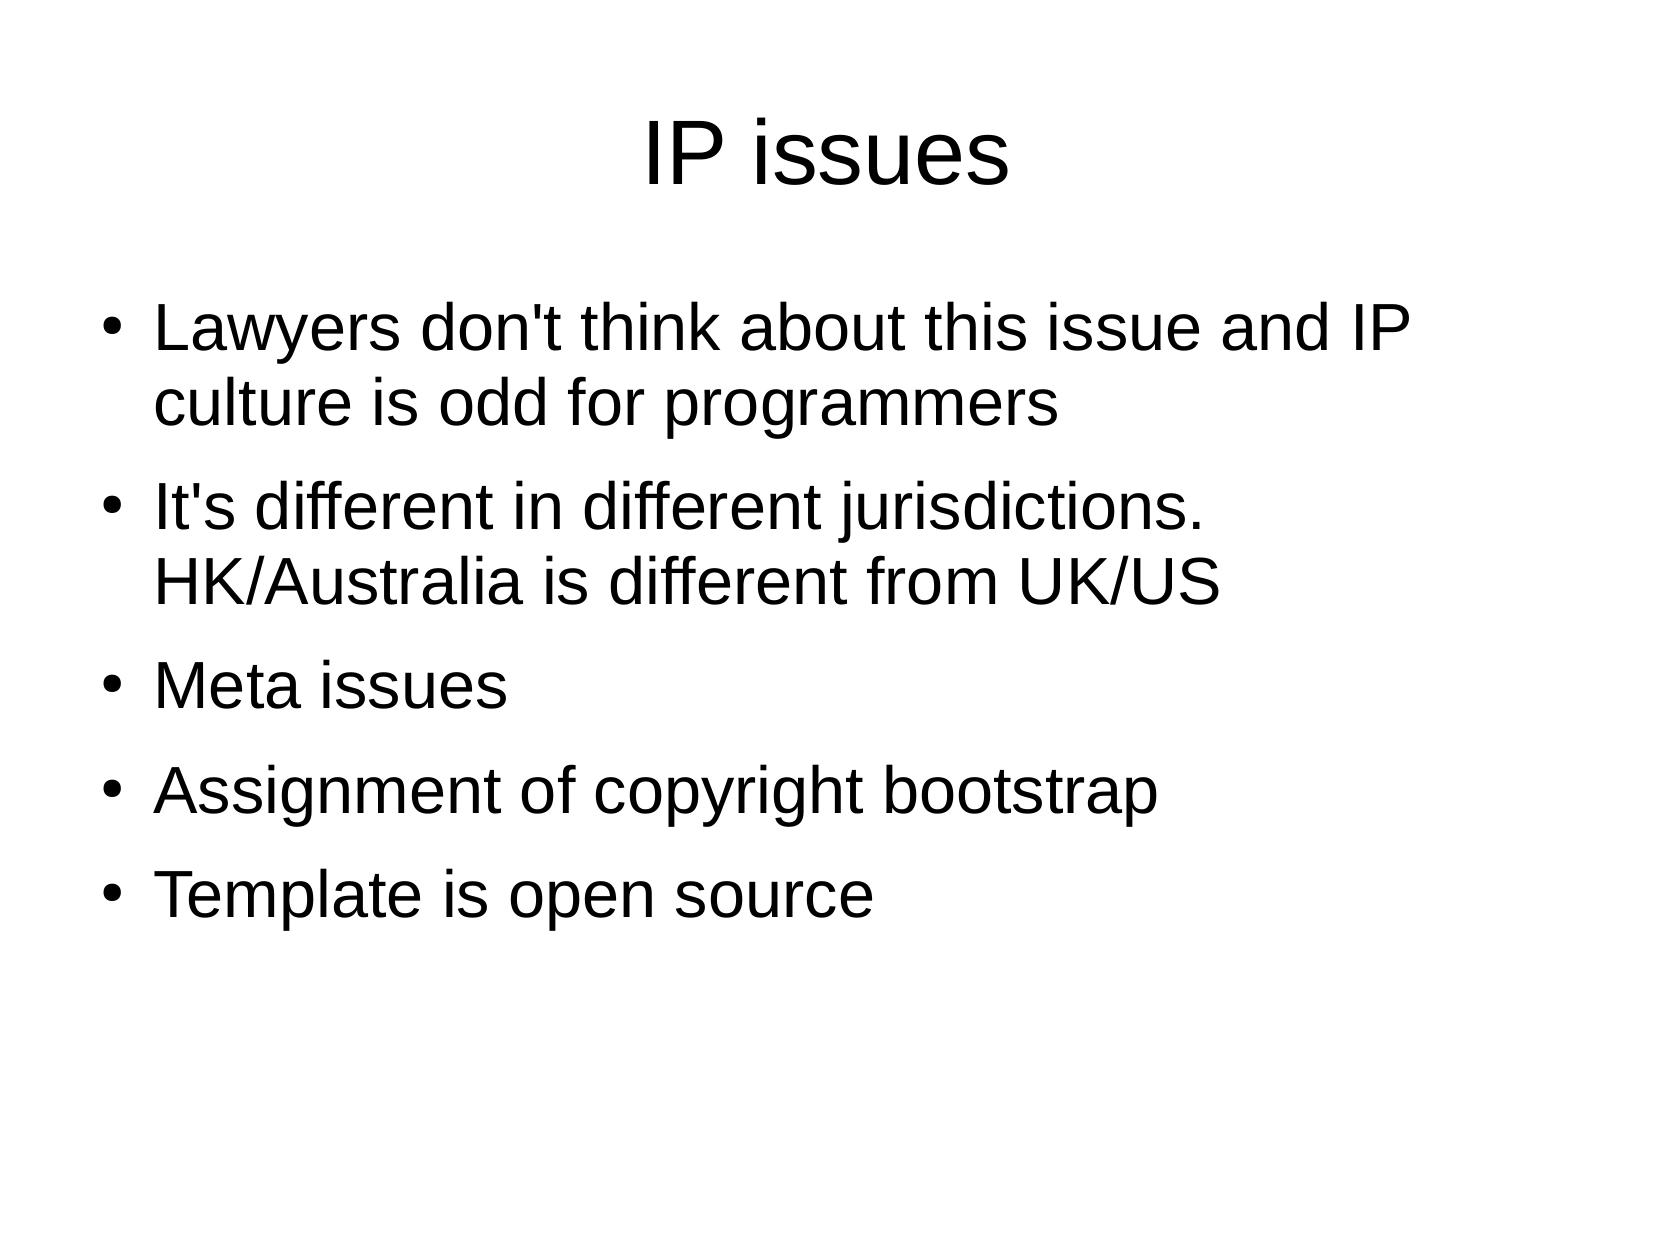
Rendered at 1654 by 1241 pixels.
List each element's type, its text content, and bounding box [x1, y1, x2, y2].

title IP issues [82, 49, 1571, 257]
list Lawyers don't think about this issue and IP culture is odd for programmers It's different in different jurisdictions. HK/Australia is different from UK/US Meta issues Assignment of copyright bootstrap Template is open source [82, 290, 1571, 1010]
